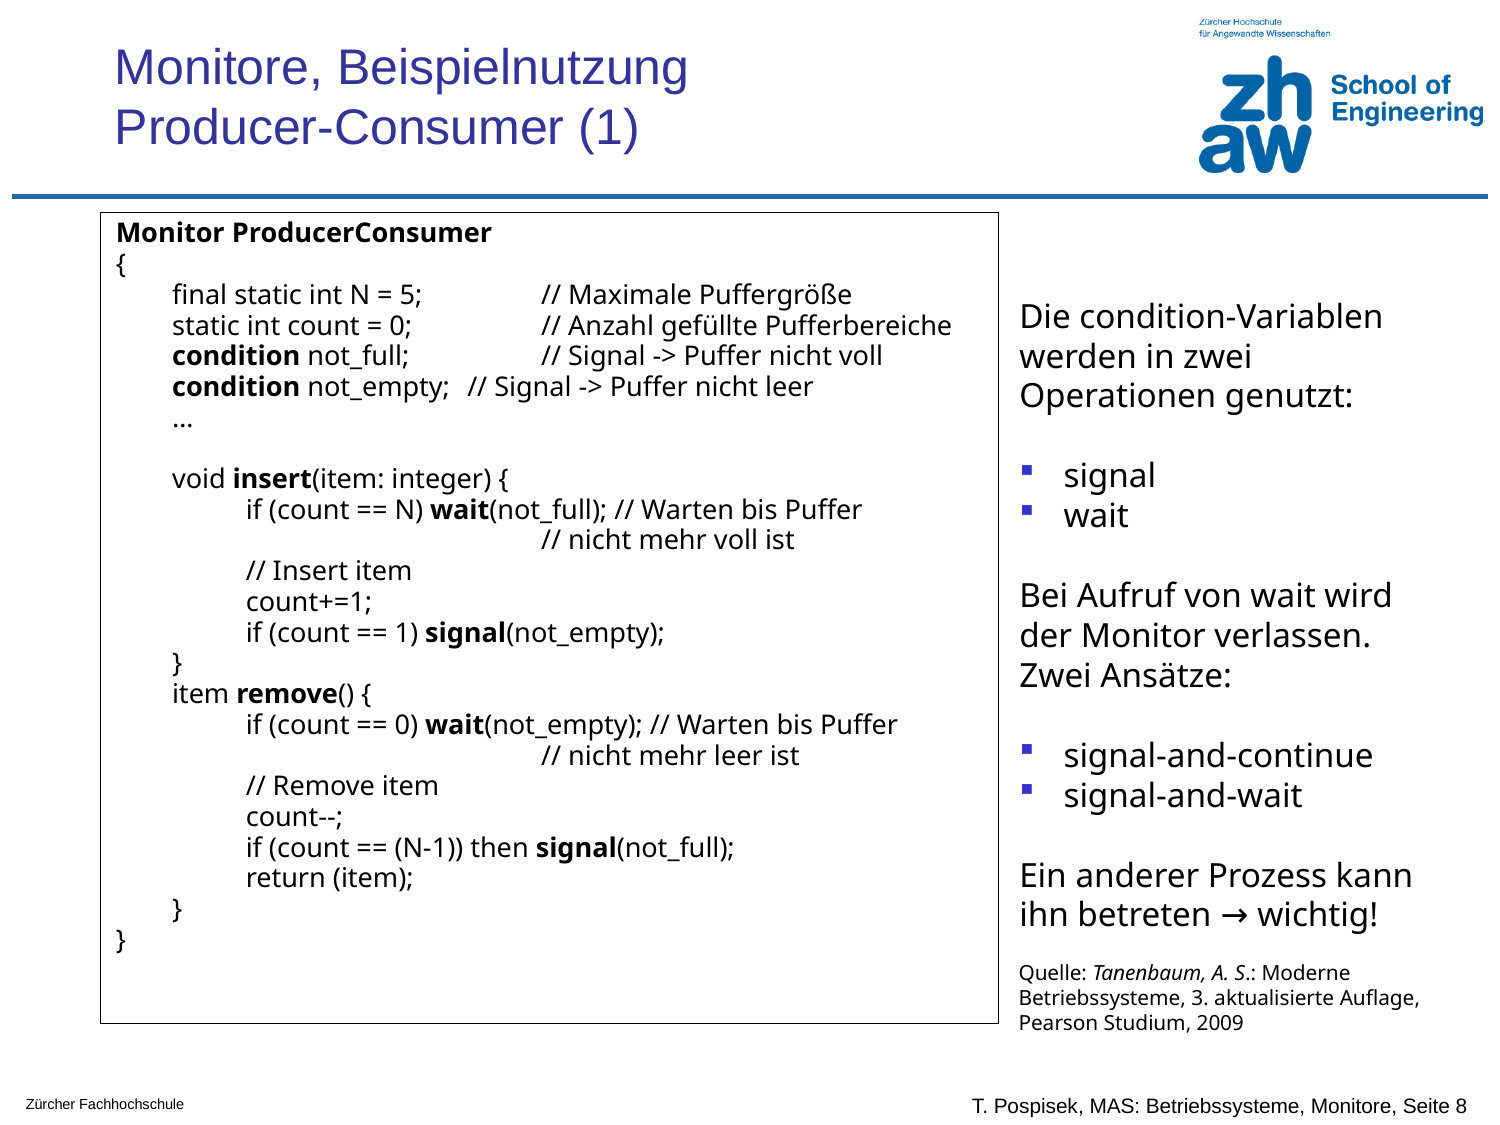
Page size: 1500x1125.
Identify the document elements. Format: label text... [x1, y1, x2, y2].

picture [1199, 19, 1483, 173]
text_box Quelle: Tanenbaum, A. S.: Moderne Betriebssysteme, 3. aktualisierte Auflage, Pearson Studium, 2009 [1003, 952, 1500, 1043]
text_box Die condition-Variablen werden in zwei Operationen genutzt: signal wait Bei Aufruf von wait wird der Monitor verlassen. Zwei Ansätze: signal-and-continue signal-and-wait Ein anderer Prozess kann ihn betreten → wichtig! [1004, 287, 1459, 941]
title Monitore, Beispielnutzung Producer-Consumer (1) [99, 50, 1134, 163]
list Monitor ProducerConsumer { final static int N = 5; // Maximale Puffergröße static int count = 0; // Anzahl gefüllte Pufferbereiche condition not_full; // Signal -> Puffer nicht voll condition not_empty; // Signal -> Puffer nicht leer … void insert(item: integer) { if (count == N) wait(not_full); // Warten bis Puffer // nicht mehr voll ist // Insert item count+=1; if (count == 1) signal(not_empty); } item remove() { if (count == 0) wait(not_empty); // Warten bis Puffer // nicht mehr leer ist // Remove item count--; if (count == (N-1)) then signal(not_full); return (item); } } [100, 212, 999, 1024]
